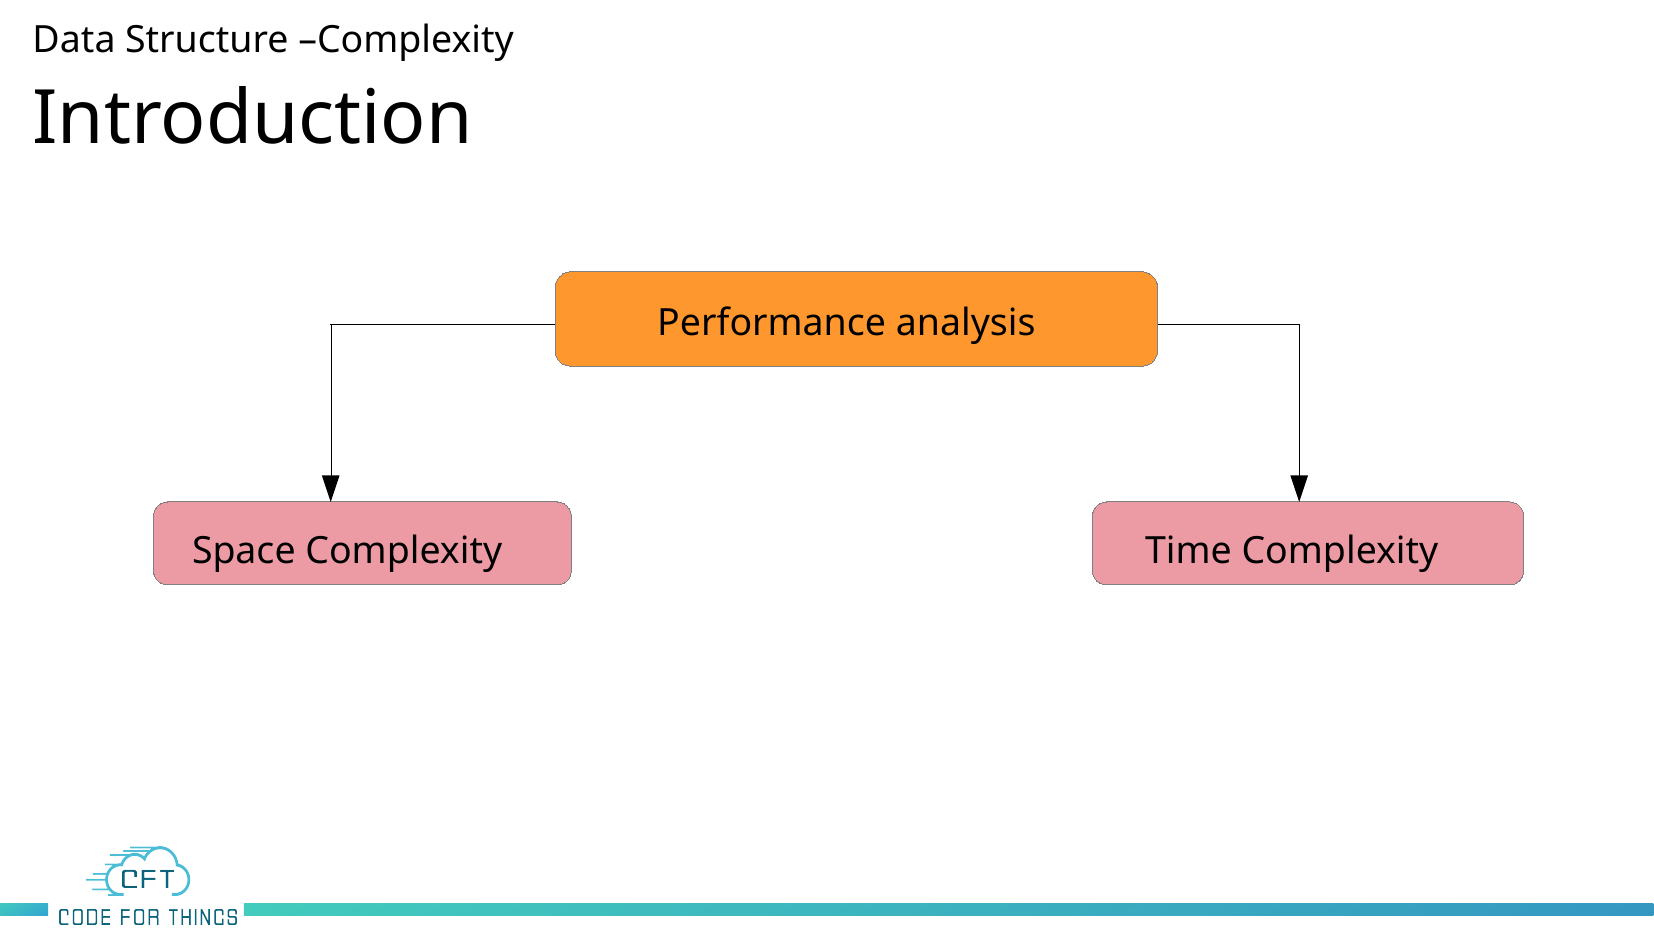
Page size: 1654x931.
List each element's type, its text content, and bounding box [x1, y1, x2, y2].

text_box Performance analysis [579, 287, 1119, 347]
text_box [153, 501, 572, 585]
text_box [555, 271, 1158, 367]
text_box [1092, 501, 1524, 585]
title Data Structure –Complexity Introduction [32, 12, 1184, 166]
picture [59, 846, 237, 925]
text_box Time Complexity [1130, 516, 1489, 575]
text_box Space Complexity [177, 516, 554, 575]
